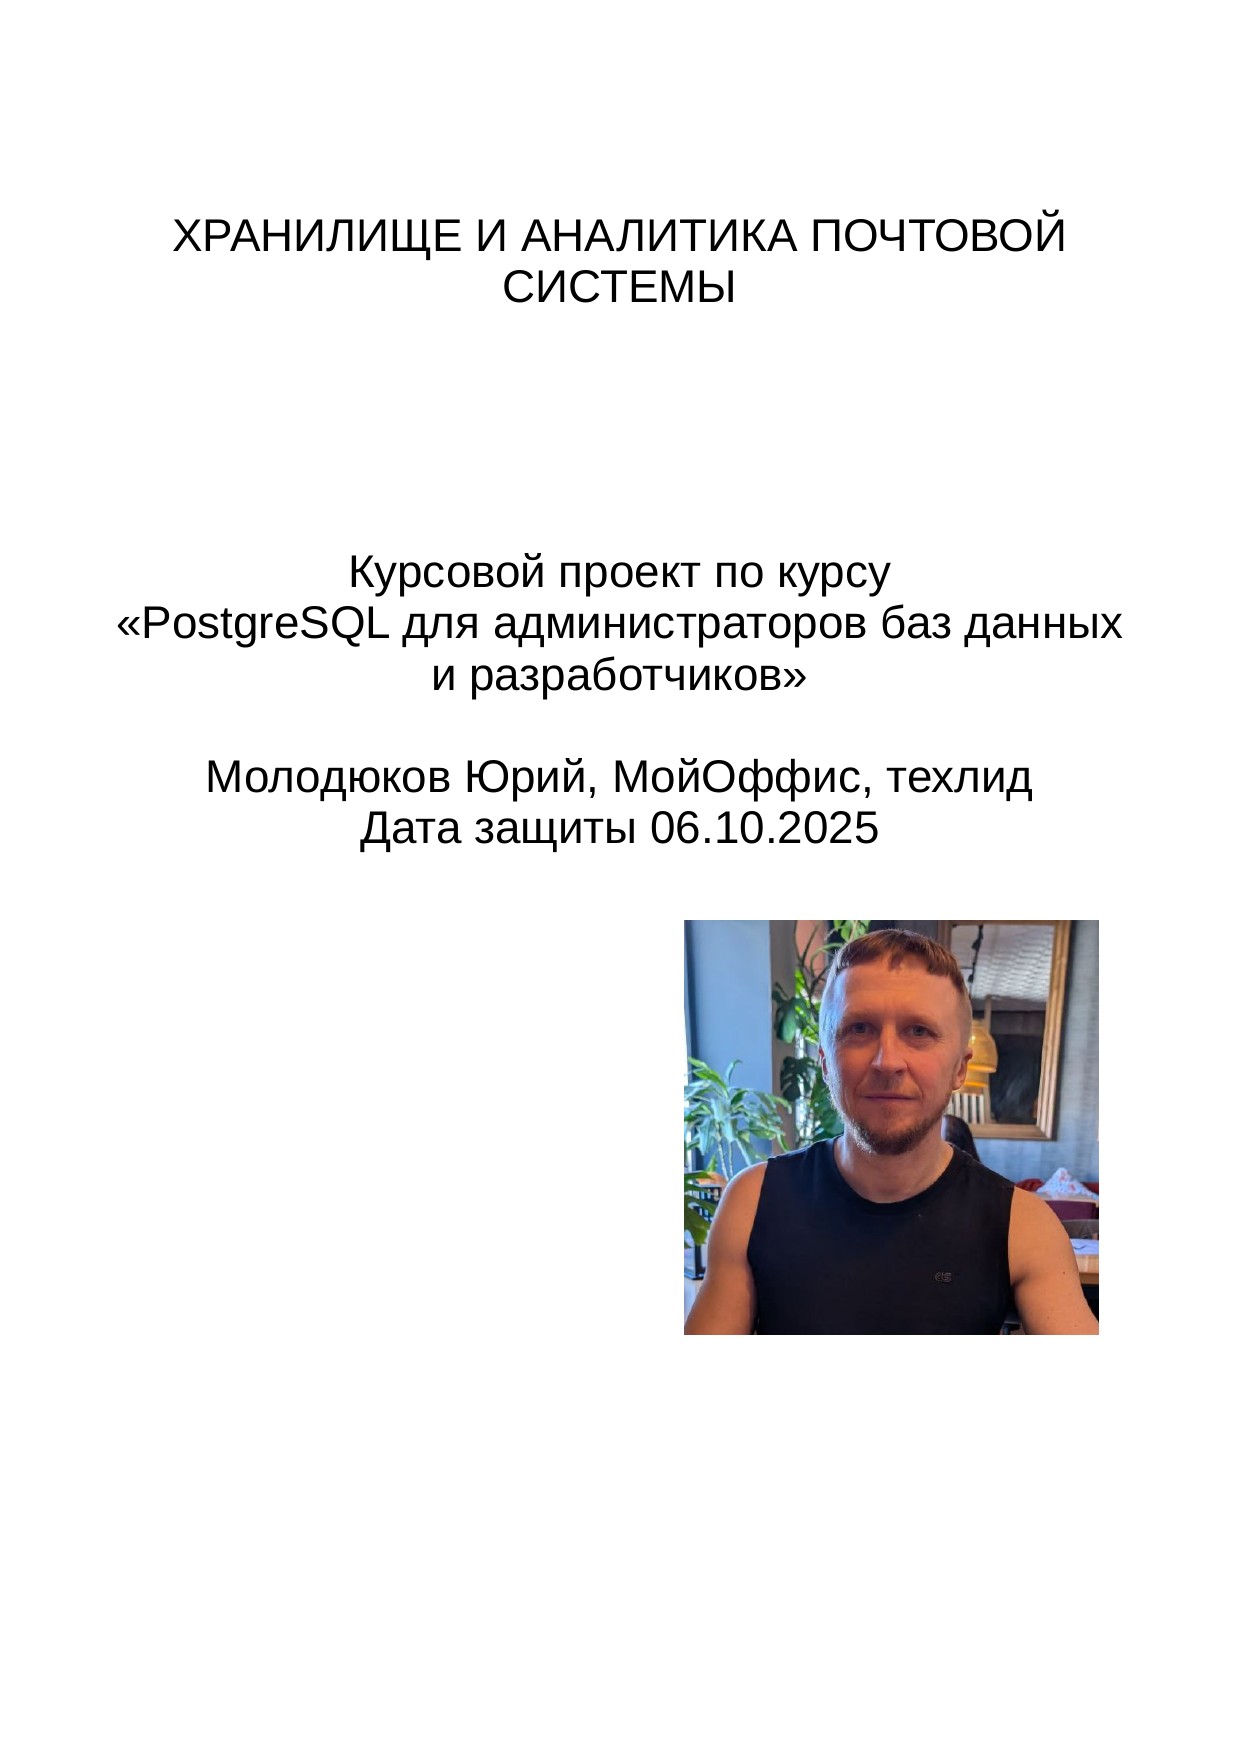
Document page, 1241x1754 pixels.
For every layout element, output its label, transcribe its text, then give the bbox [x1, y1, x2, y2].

subtitle Курсовой проект по курсу «PostgreSQL для администраторов баз данных и разработчиков» Молодюков Юрий, МойОффис, техлид Дата защиты 06.10.2025 [115, 441, 1125, 1522]
title ХРАНИЛИЩЕ И АНАЛИТИКА ПОЧТОВОЙ СИСТЕМЫ [115, 124, 1125, 398]
picture [684, 920, 1099, 1335]
